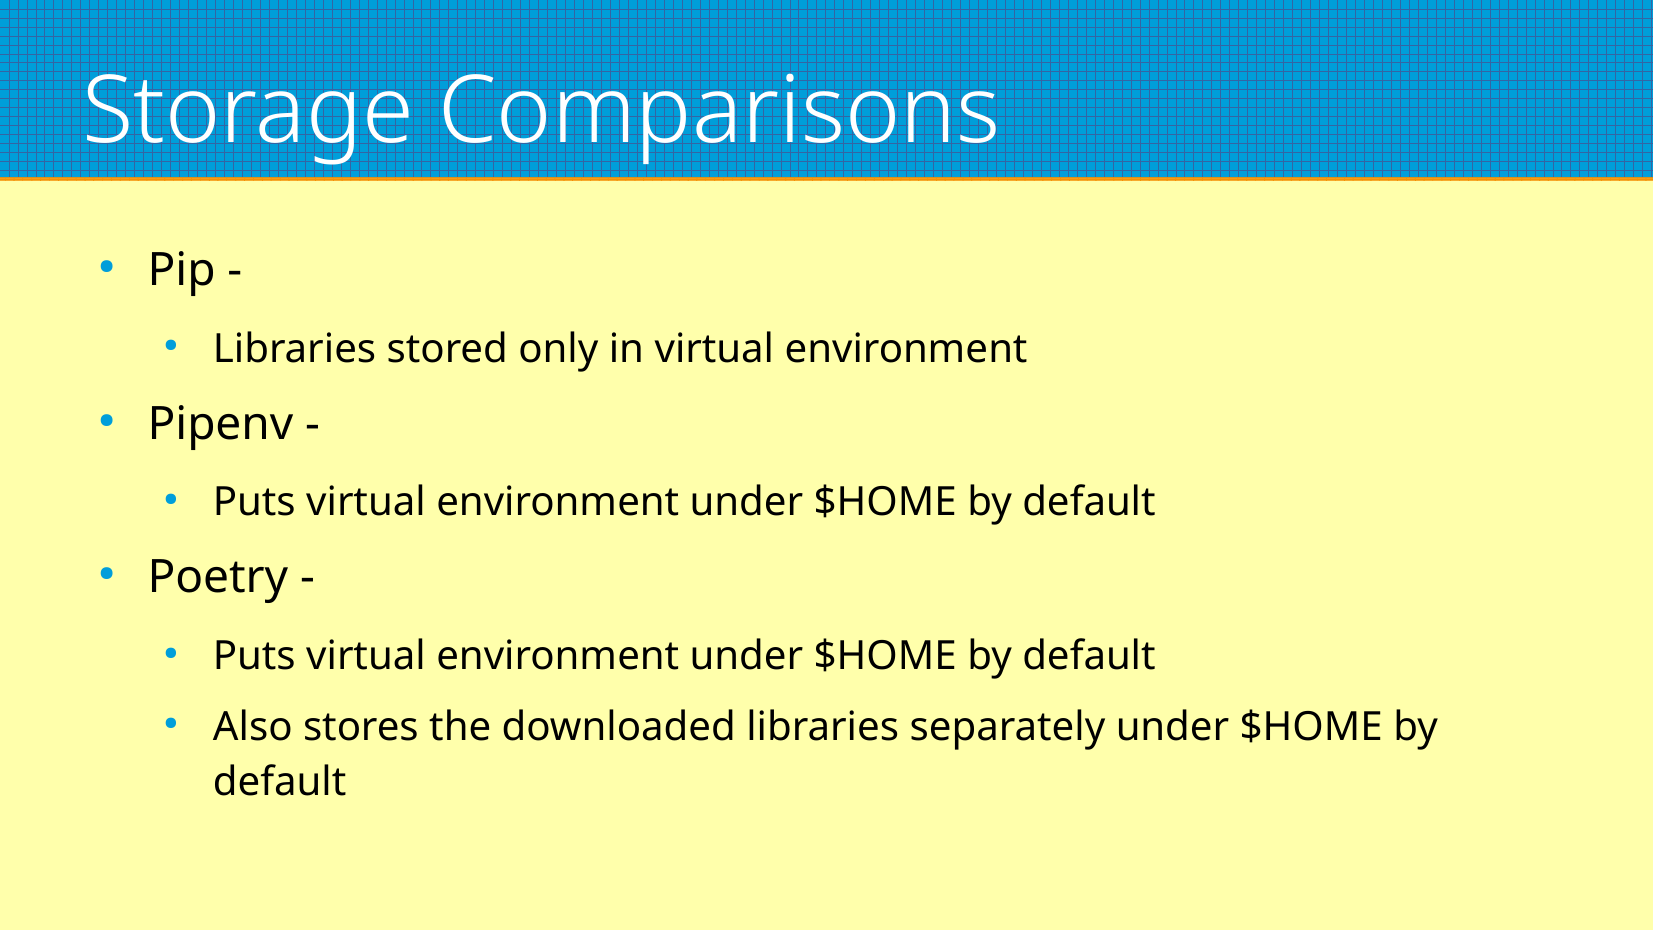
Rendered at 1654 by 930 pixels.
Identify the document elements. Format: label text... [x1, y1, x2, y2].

title Storage Comparisons [82, 14, 1571, 171]
list Pip - Libraries stored only in virtual environment Pipenv - Puts virtual environment under $HOME by default Poetry - Puts virtual environment under $HOME by default Also stores the downloaded libraries separately under $HOME by default [82, 236, 1562, 810]
